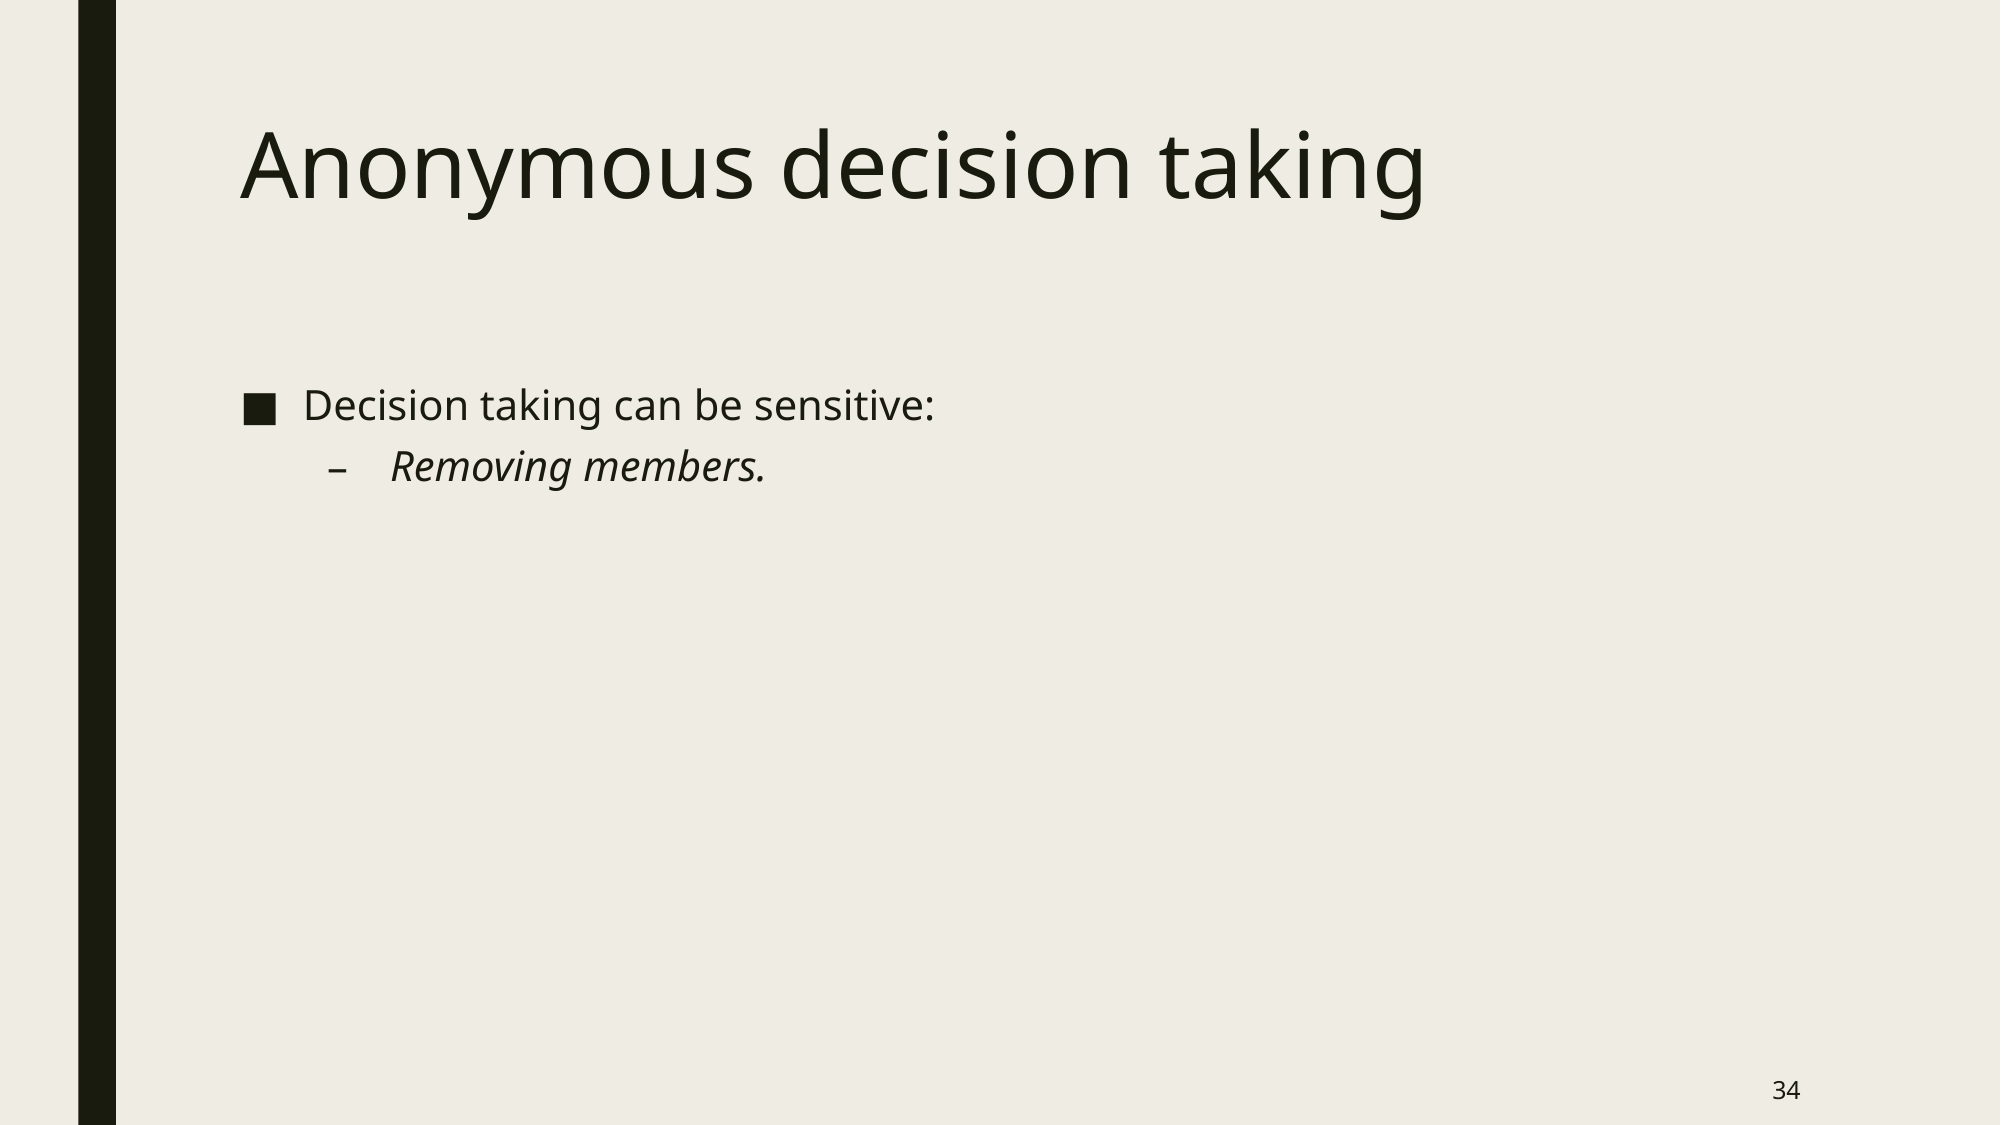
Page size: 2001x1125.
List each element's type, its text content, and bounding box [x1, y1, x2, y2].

title Anonymous decision taking [225, 112, 1800, 357]
list Decision taking can be sensitive: Removing members. [225, 375, 1800, 963]
slide_number <number> [1553, 1058, 1816, 1125]
